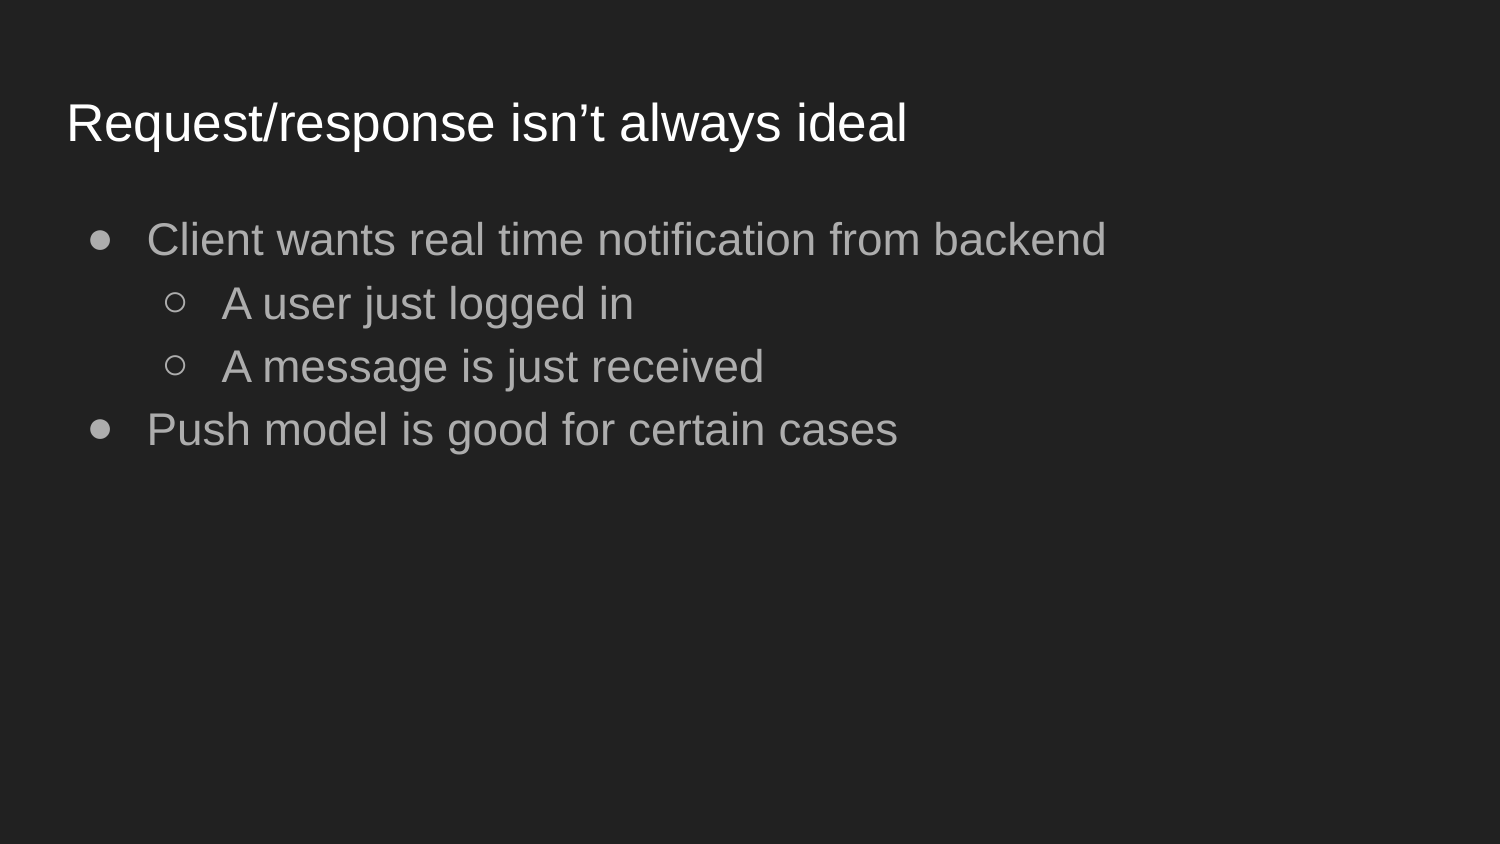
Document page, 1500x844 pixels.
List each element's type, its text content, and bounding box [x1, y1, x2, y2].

list Client wants real time notification from backend A user just logged in A message is just received Push model is good for certain cases [56, 186, 1248, 732]
title Request/response isn’t always ideal [51, 72, 1449, 167]
